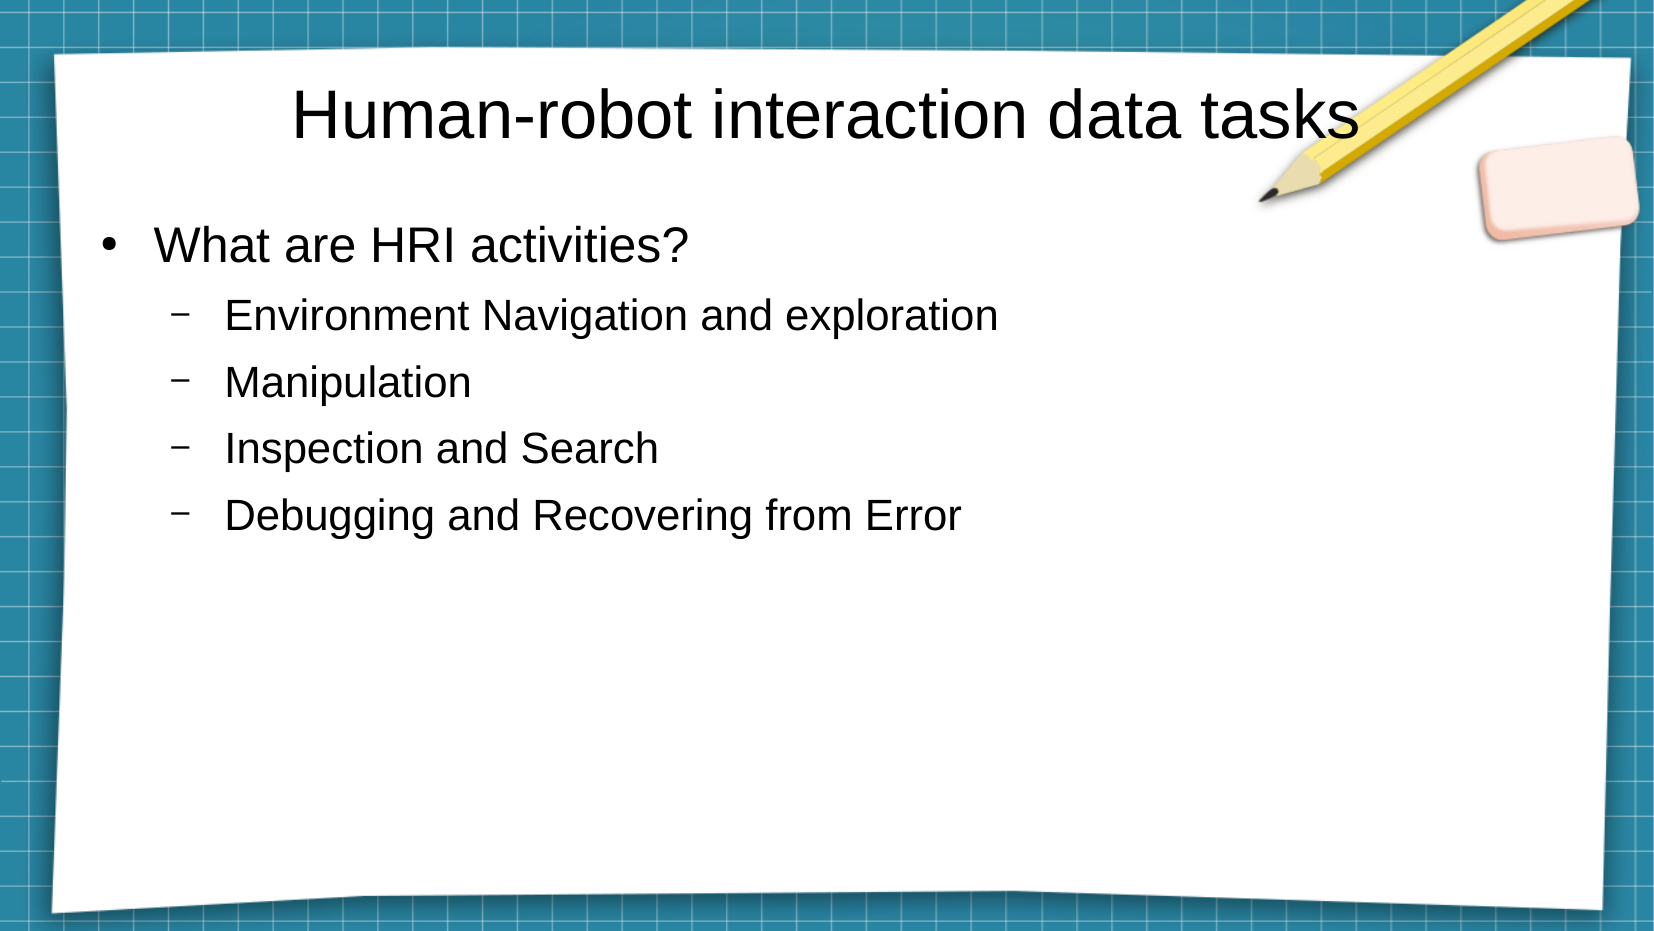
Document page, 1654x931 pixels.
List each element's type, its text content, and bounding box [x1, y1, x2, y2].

title Human-robot interaction data tasks [82, 37, 1571, 193]
picture [0, 0, 1654, 931]
list What are HRI activities? Environment Navigation and exploration Manipulation Inspection and Search Debugging and Recovering from Error [82, 217, 1571, 758]
